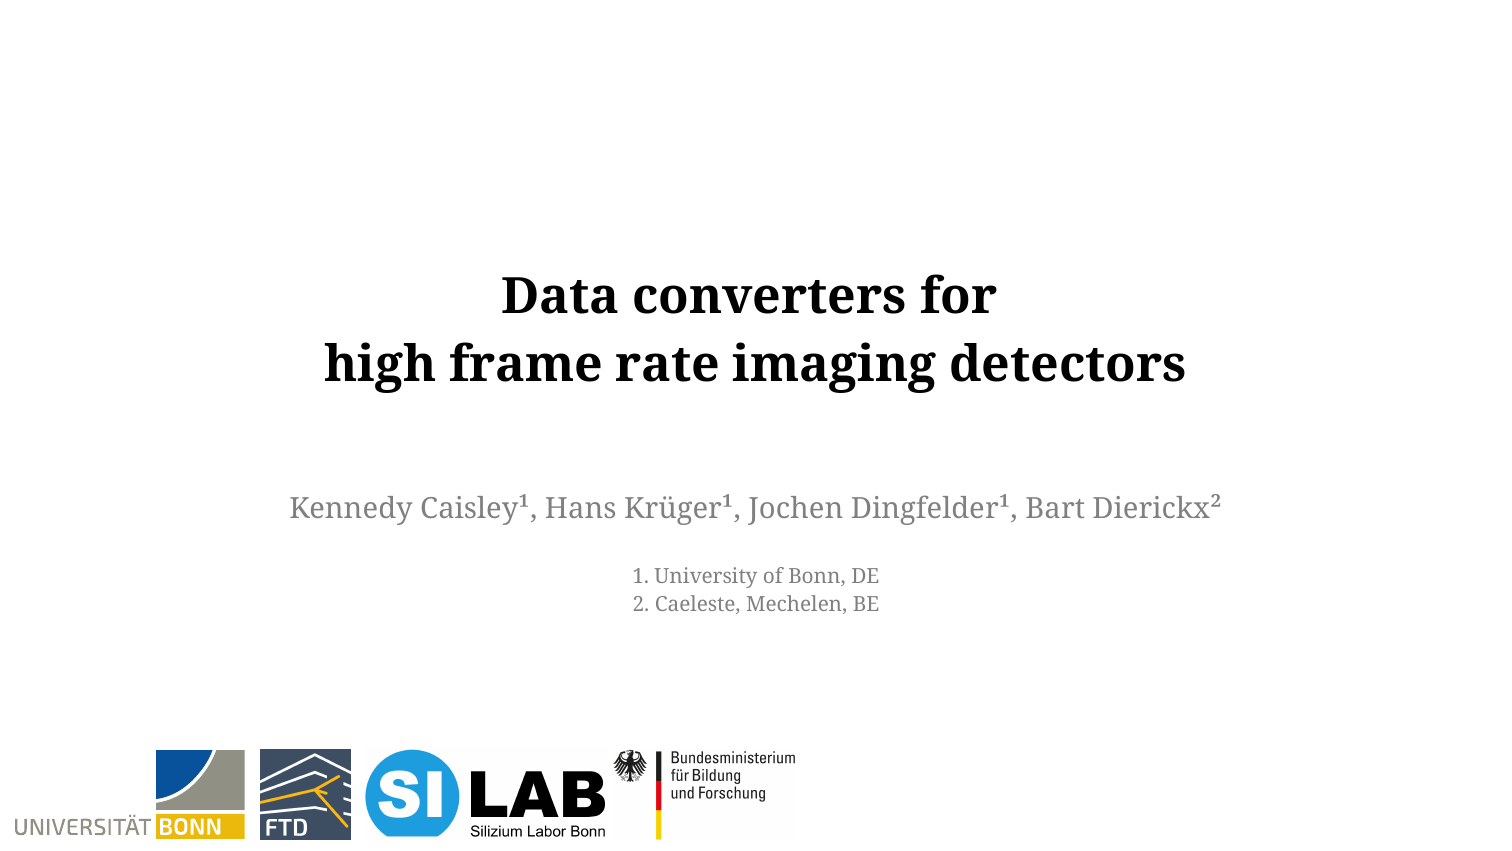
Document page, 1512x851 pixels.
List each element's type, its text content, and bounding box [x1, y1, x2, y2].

text_box Data converters for high frame rate imaging detectors [0, 252, 1512, 436]
picture [613, 749, 795, 840]
text_box Kennedy Caisley¹, Hans Krüger¹, Jochen Dingfelder¹, Bart Dierickx² 1. University of Bonn, DE 2. Caeleste, Mechelen, BE [0, 480, 1512, 663]
picture [365, 746, 608, 840]
picture [260, 749, 351, 840]
